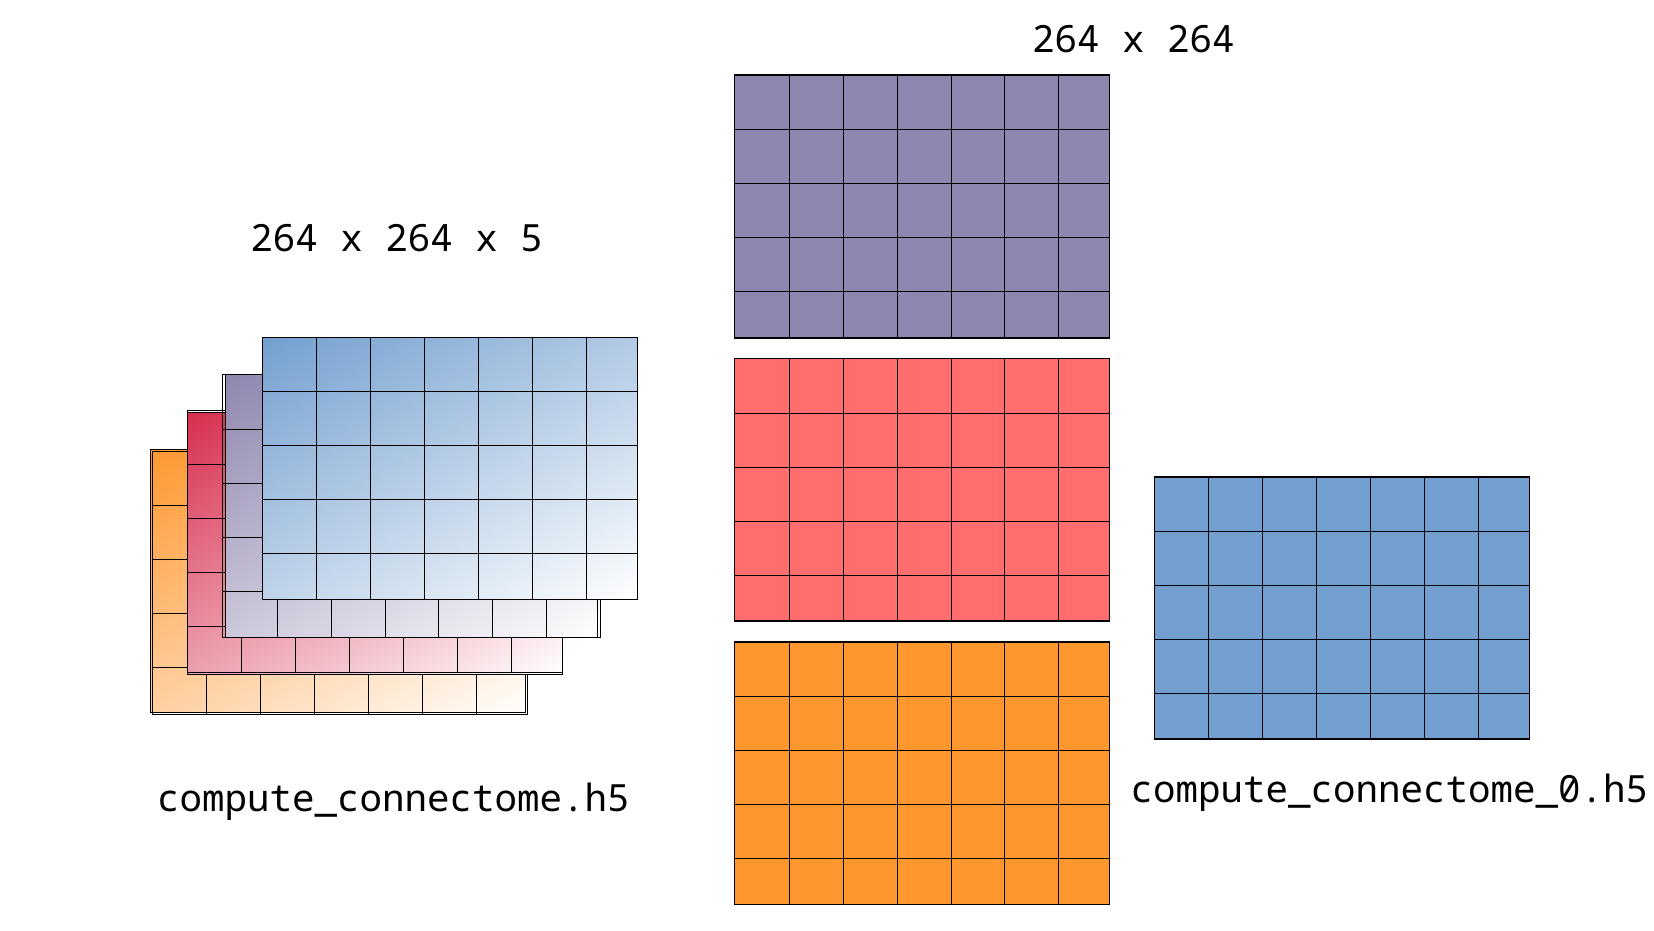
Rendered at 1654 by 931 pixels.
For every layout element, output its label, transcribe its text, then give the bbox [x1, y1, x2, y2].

text_box [150, 337, 638, 715]
text_box [734, 74, 1110, 339]
text_box compute_connectome.h5 [142, 763, 645, 823]
text_box 264 x 264 x 5 [235, 204, 558, 263]
text_box [734, 641, 1110, 905]
text_box [1154, 476, 1530, 740]
text_box compute_connectome_0.h5 [1115, 754, 1654, 814]
text_box 264 x 264 [1017, 4, 1250, 64]
text_box [734, 358, 1110, 622]
